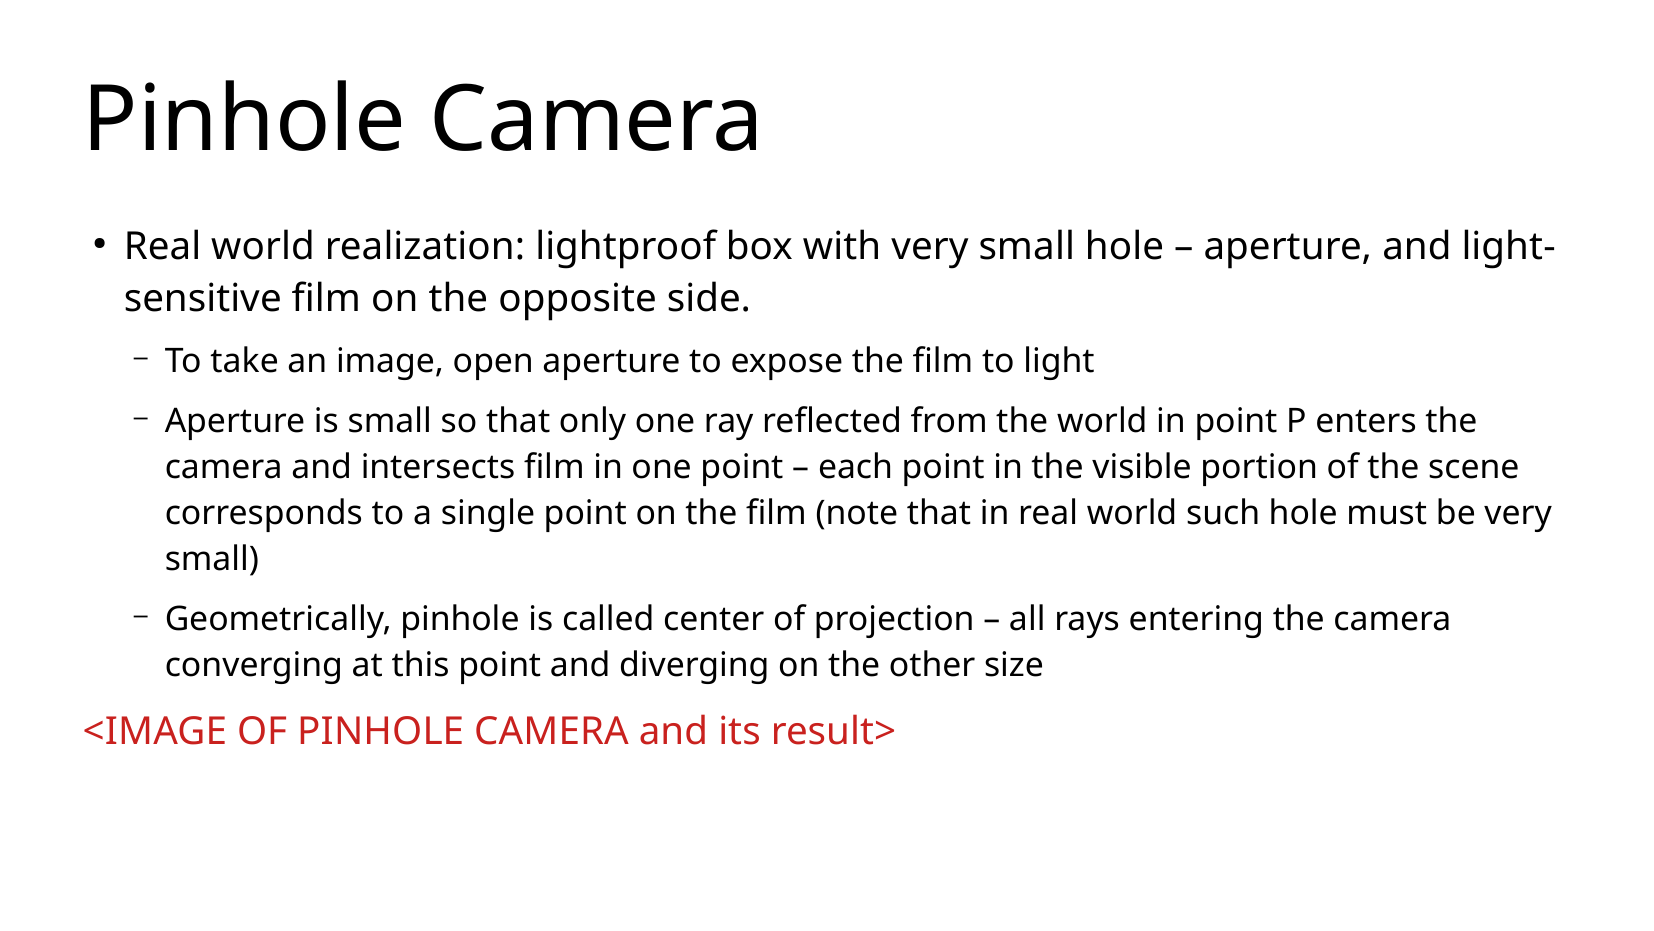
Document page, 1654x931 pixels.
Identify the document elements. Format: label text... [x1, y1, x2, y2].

title Pinhole Camera [82, 37, 1571, 193]
list Real world realization: lightproof box with very small hole – aperture, and light-sensitive film on the opposite side. To take an image, open aperture to expose the film to light Aperture is small so that only one ray reflected from the world in point P enters the camera and intersects film in one point – each point in the visible portion of the scene corresponds to a single point on the film (note that in real world such hole must be very small) Geometrically, pinhole is called center of projection – all rays entering the camera converging at this point and diverging on the other size <IMAGE OF PINHOLE CAMERA and its result> [82, 217, 1571, 758]
